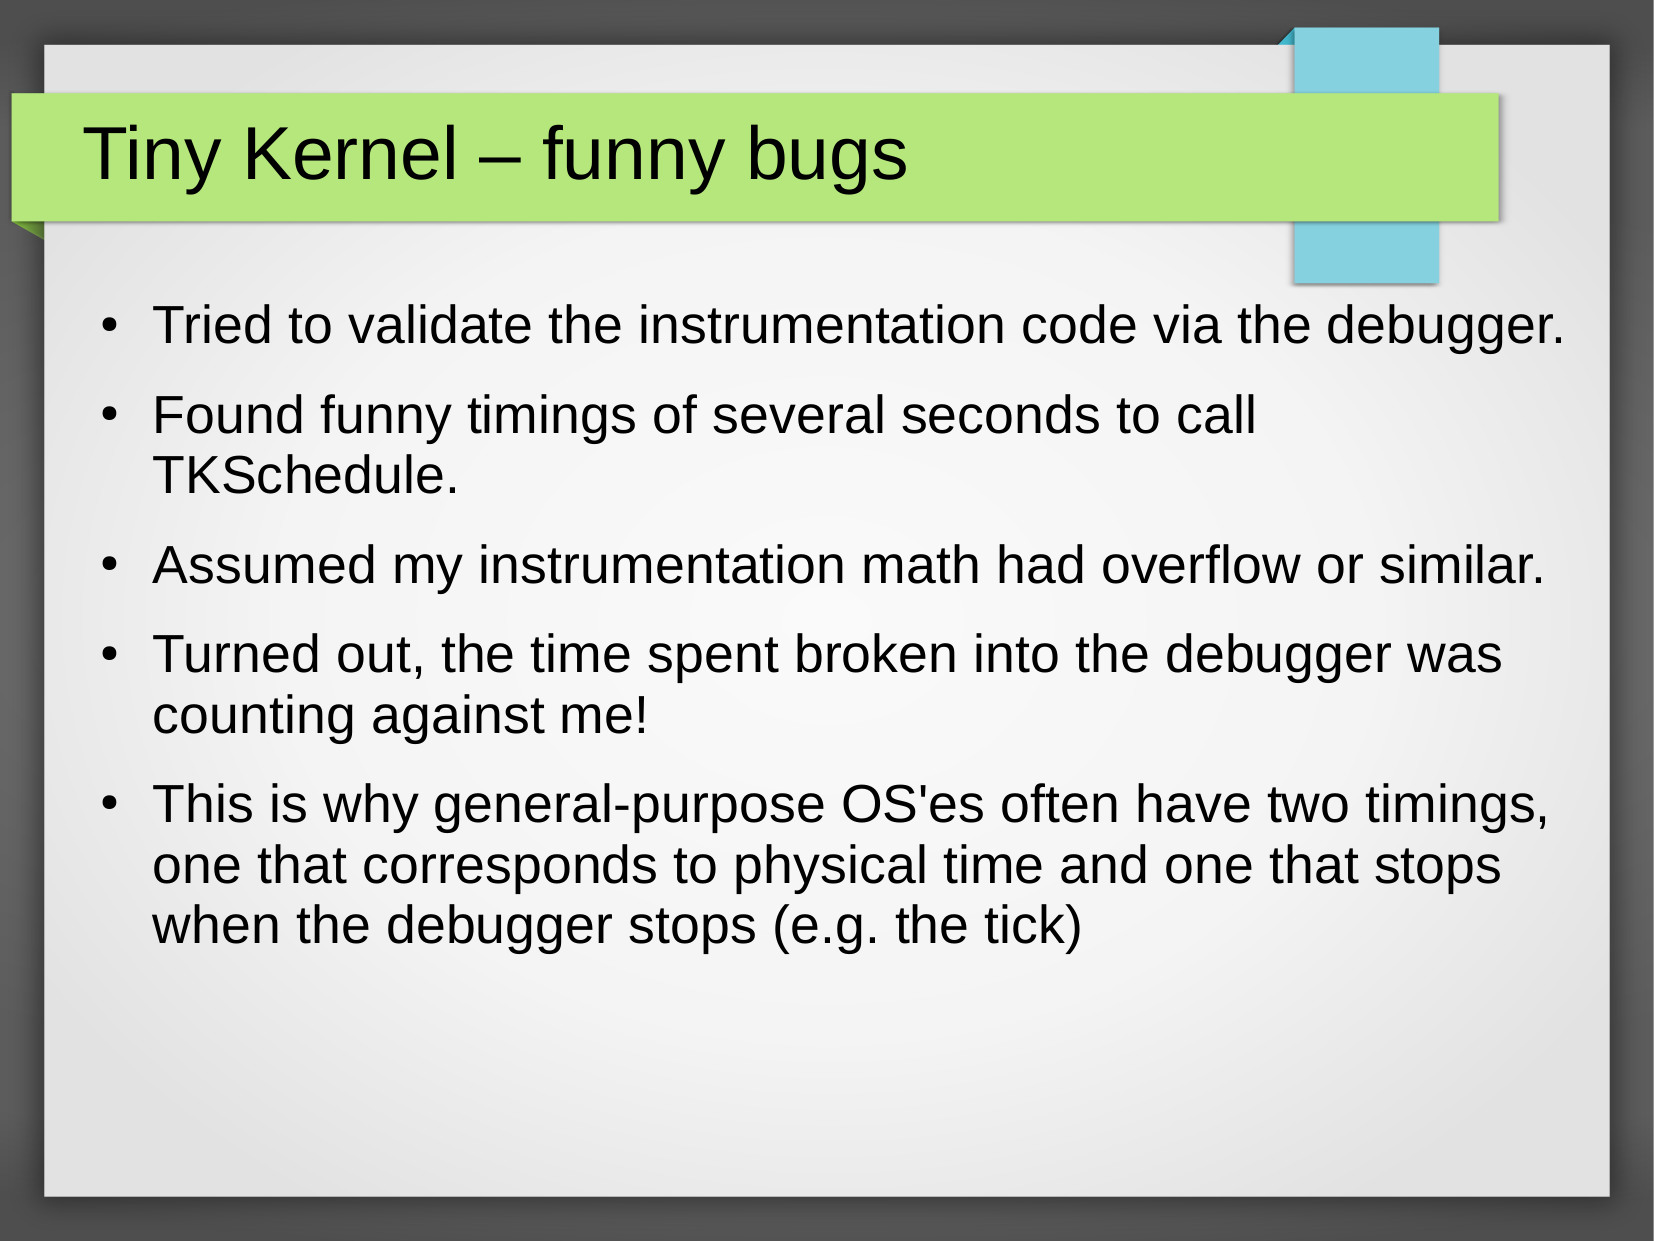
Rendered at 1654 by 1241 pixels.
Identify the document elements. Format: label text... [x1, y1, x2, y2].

list Tried to validate the instrumentation code via the debugger. Found funny timings of several seconds to call TKSchedule. Assumed my instrumentation math had overflow or similar. Turned out, the time spent broken into the debugger was counting against me! This is why general-purpose OS'es often have two timings, one that corresponds to physical time and one that stops when the debugger stops (e.g. the tick) [82, 295, 1571, 1015]
picture [0, 0, 1654, 1241]
title Tiny Kernel – funny bugs [82, 94, 1264, 213]
